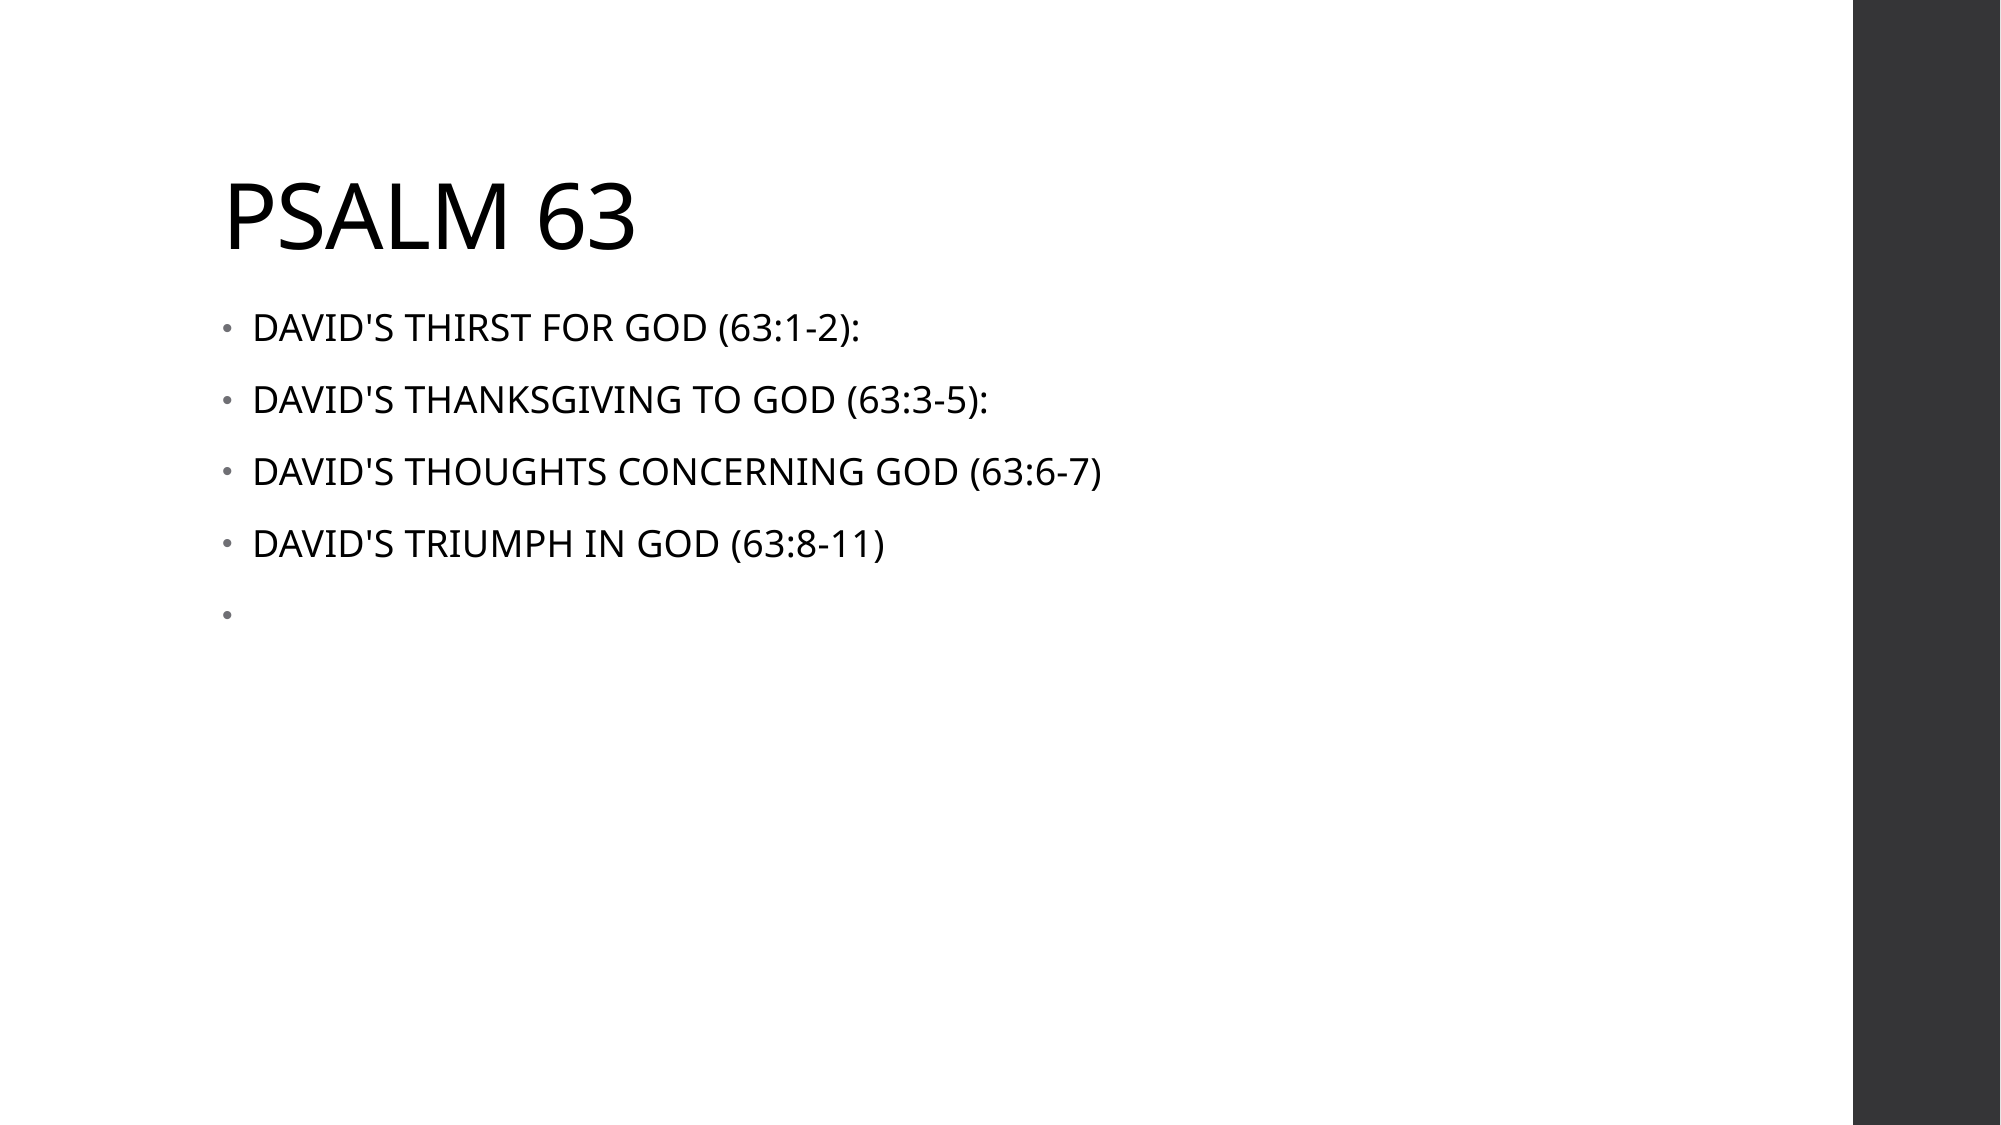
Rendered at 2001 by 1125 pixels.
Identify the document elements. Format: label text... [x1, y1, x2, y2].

title PSALM 63 [206, 60, 1797, 278]
list DAVID'S THIRST FOR GOD (63:1-2): DAVID'S THANKSGIVING TO GOD (63:3-5): DAVID'S THOUGHTS CONCERNING GOD (63:6-7) DAVID'S TRIUMPH IN GOD (63:8-11) [206, 299, 1617, 1014]
